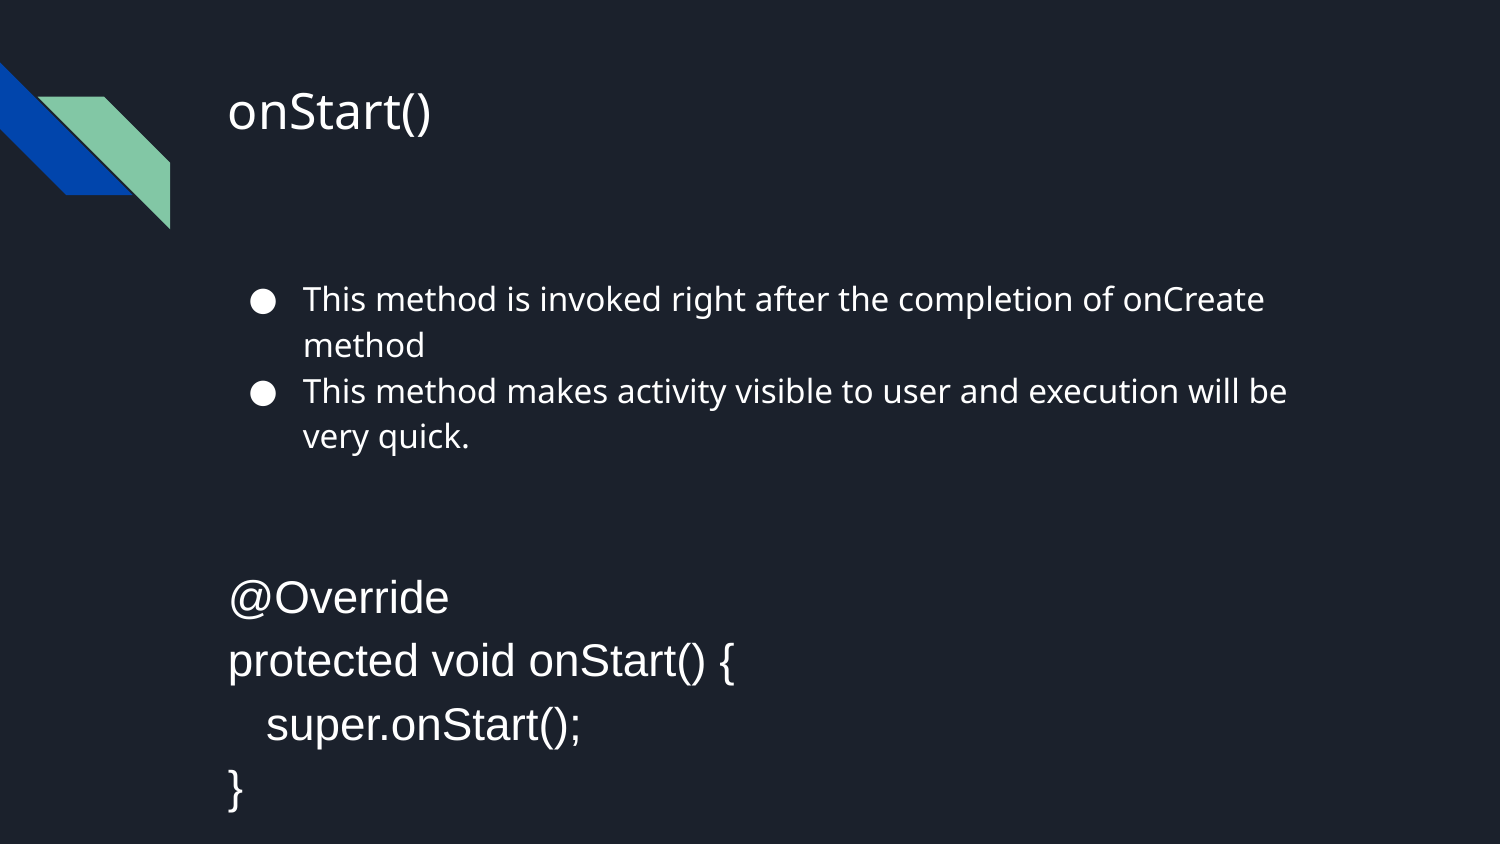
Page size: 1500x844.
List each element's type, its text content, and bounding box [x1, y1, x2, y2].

title onStart() [212, 64, 1368, 215]
list This method is invoked right after the completion of onCreate method This method makes activity visible to user and execution will be very quick. @Override protected void onStart() { super.onStart(); } [212, 257, 1368, 827]
